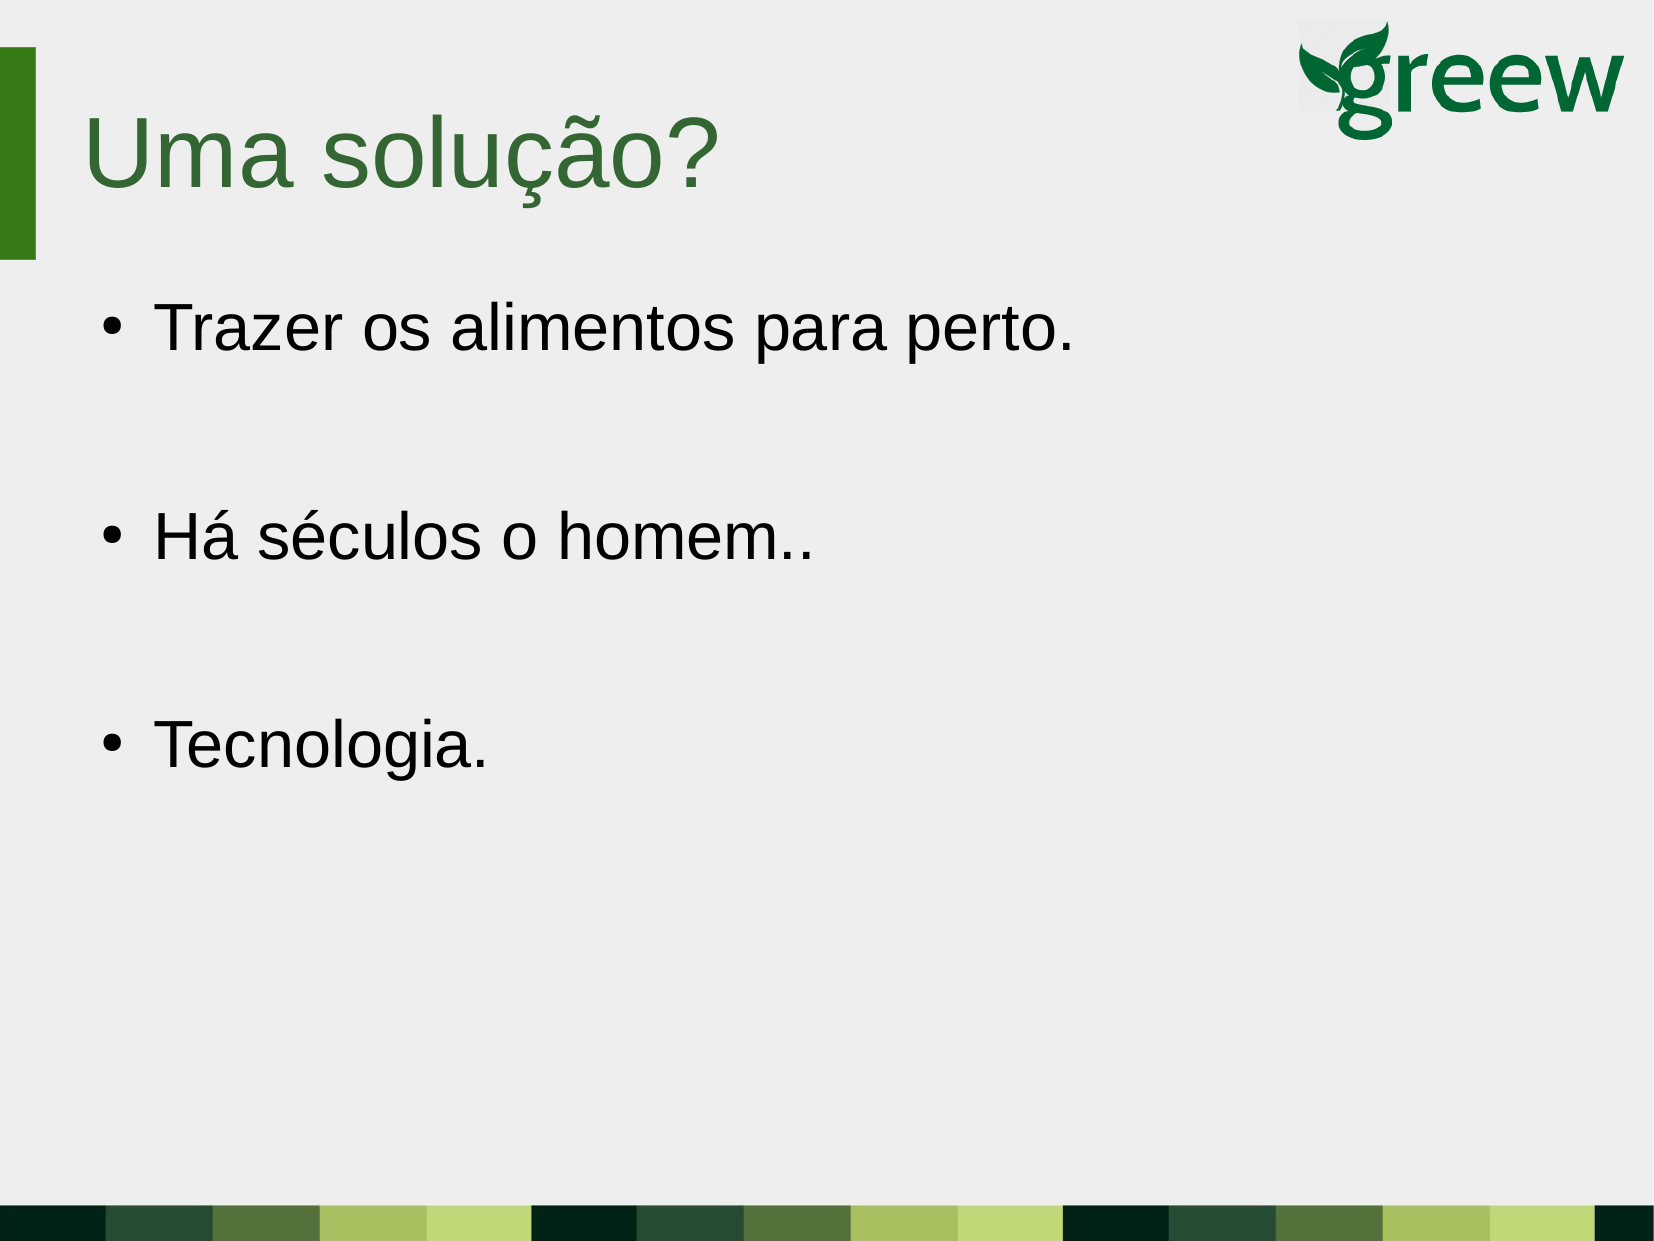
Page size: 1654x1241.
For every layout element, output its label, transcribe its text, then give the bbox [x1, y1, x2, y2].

picture [0, 1204, 1654, 1241]
picture [1295, 19, 1630, 142]
list Trazer os alimentos para perto. Há séculos o homem.. Tecnologia. [82, 290, 1571, 1010]
title Uma solução? [82, 49, 1288, 257]
